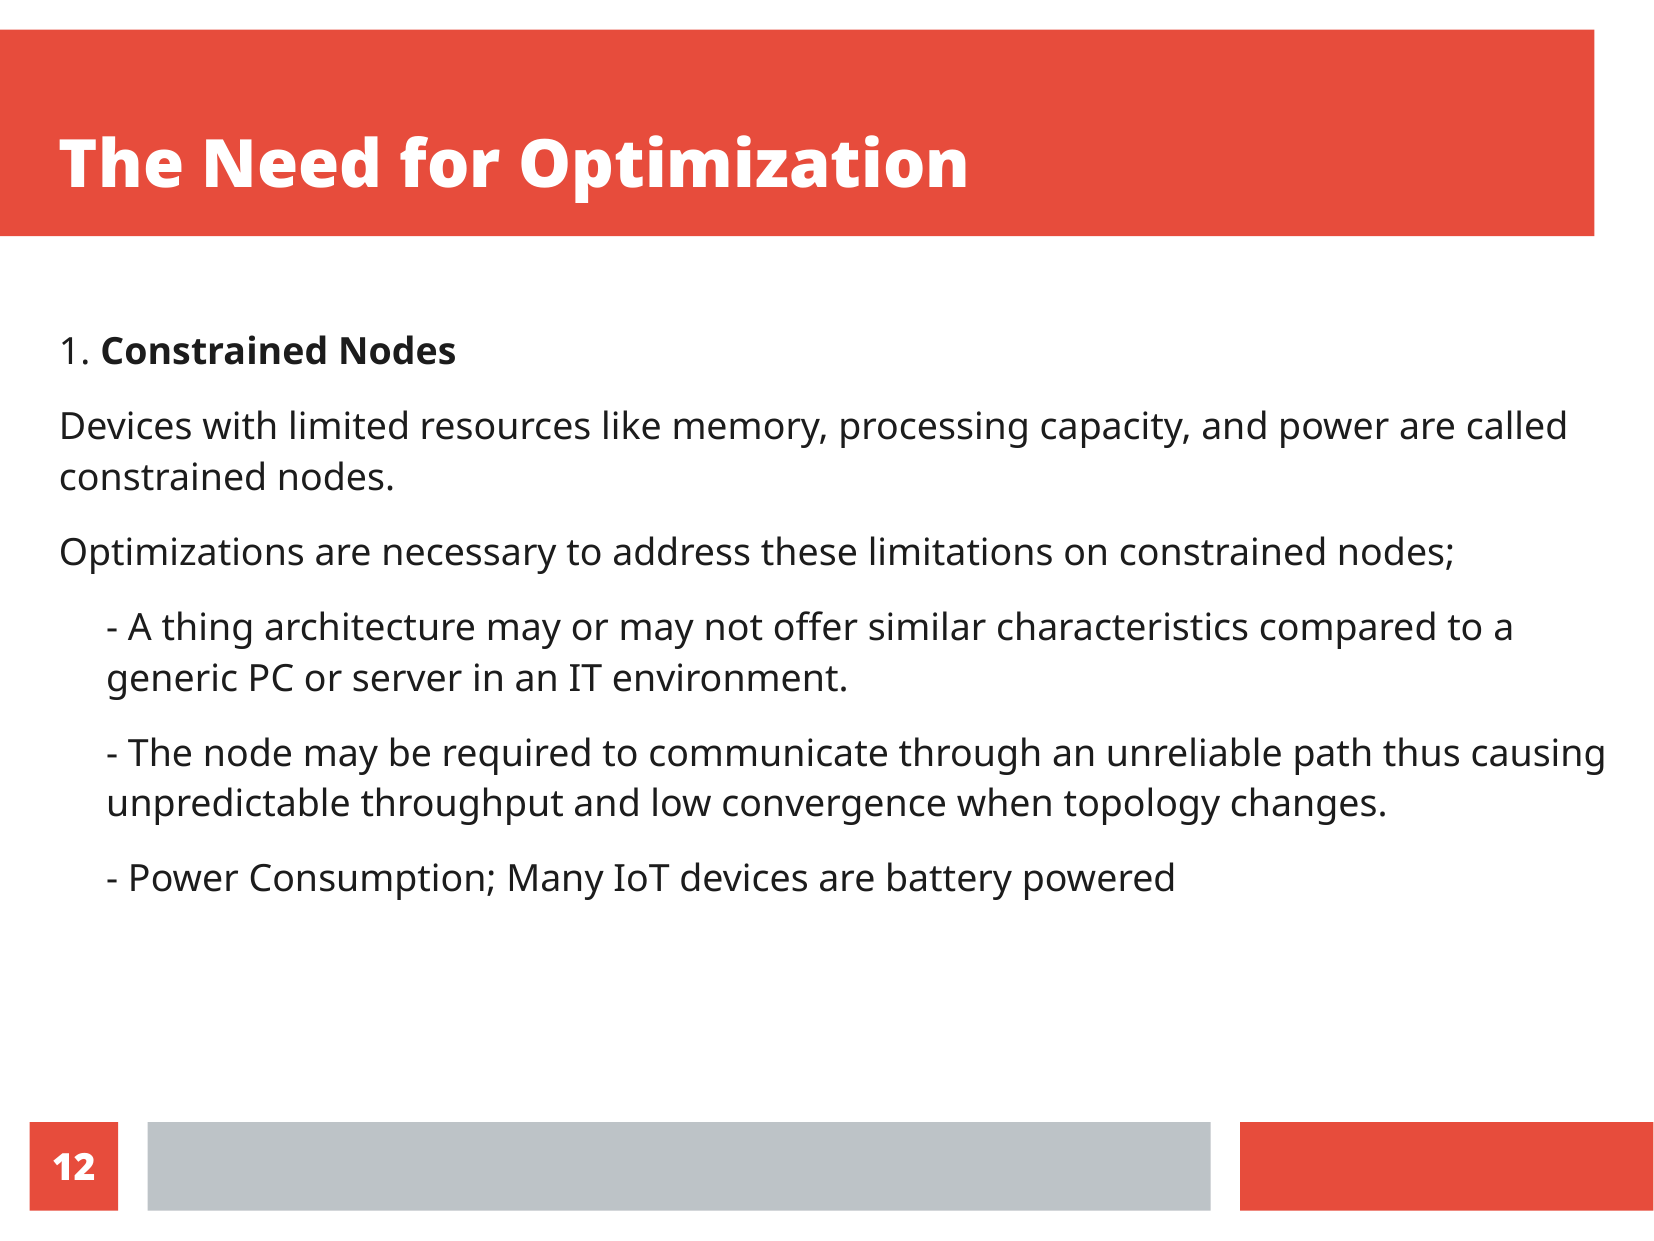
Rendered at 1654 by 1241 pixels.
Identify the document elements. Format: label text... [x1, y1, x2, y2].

list 1. Constrained Nodes Devices with limited resources like memory, processing capacity, and power are called constrained nodes. Optimizations are necessary to address these limitations on constrained nodes; - A thing architecture may or may not offer similar characteristics compared to a generic PC or server in an IT environment. - The node may be required to communicate through an unreliable path thus causing unpredictable throughput and low convergence when topology changes. - Power Consumption; Many IoT devices are battery powered [59, 324, 1621, 1093]
title The Need for Optimization [59, 59, 1595, 207]
